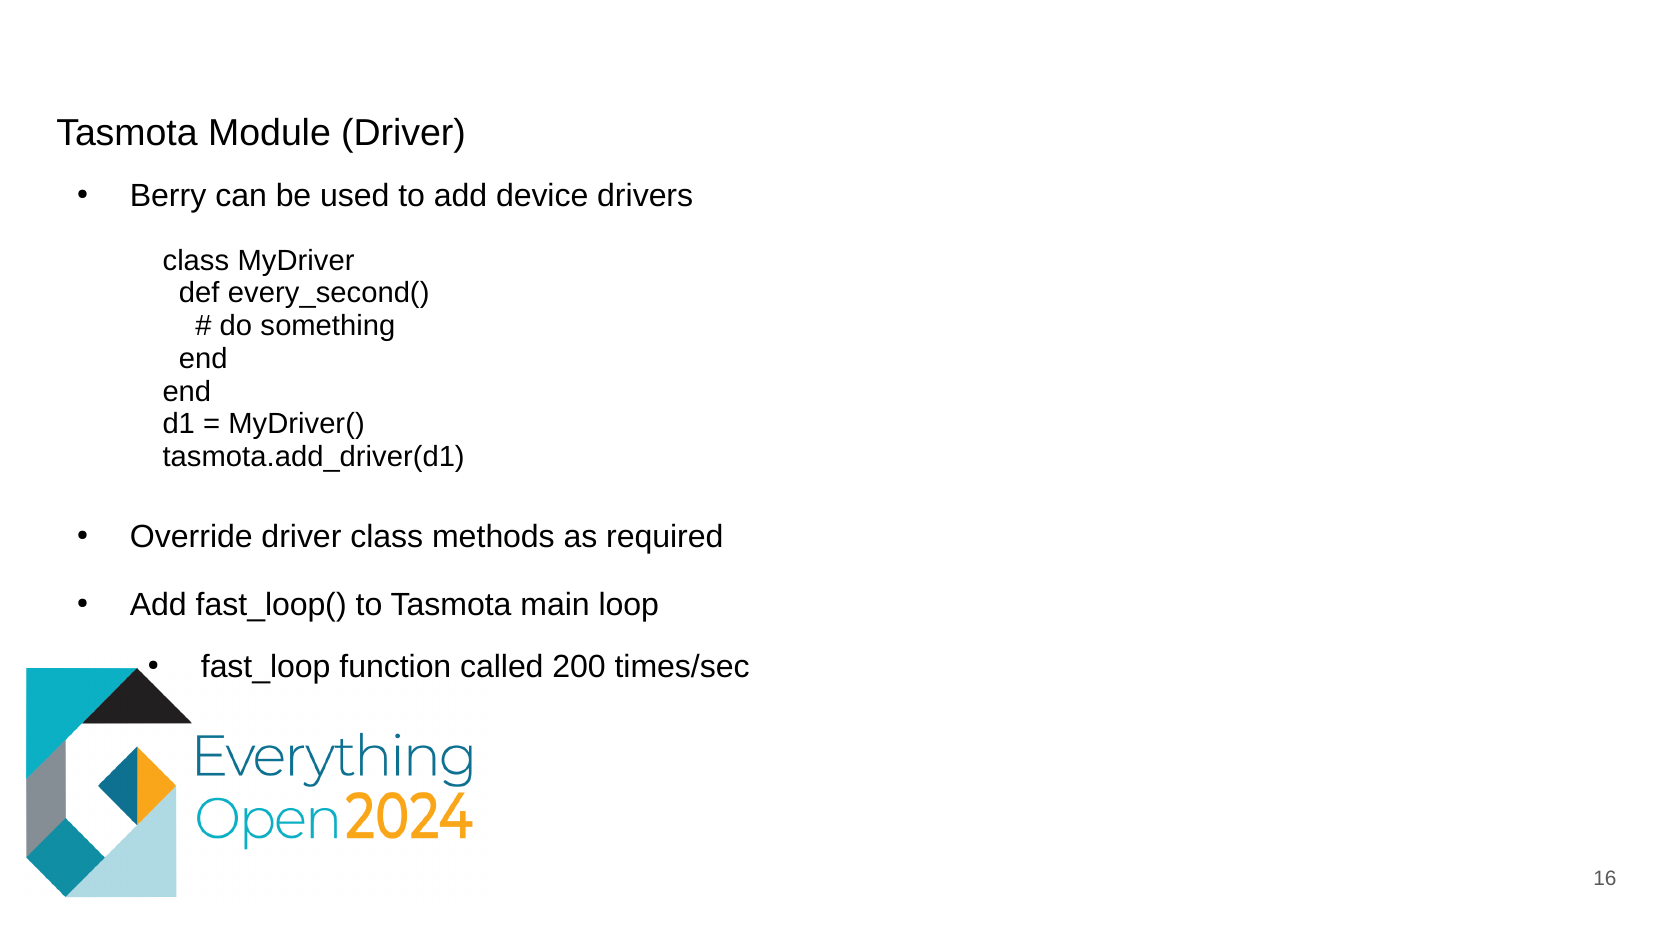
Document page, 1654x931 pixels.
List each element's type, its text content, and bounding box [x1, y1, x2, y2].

text_box class MyDriver def every_second() # do something end end d1 = MyDriver() tasmota.add_driver(d1) [147, 236, 916, 502]
picture [8, 655, 492, 907]
title Tasmota Module (Driver) [56, 80, 1598, 184]
list Berry can be used to add device drivers Override driver class methods as required Add fast_loop() to Tasmota main loop fast_loop function called 200 times/sec [59, 177, 1595, 768]
